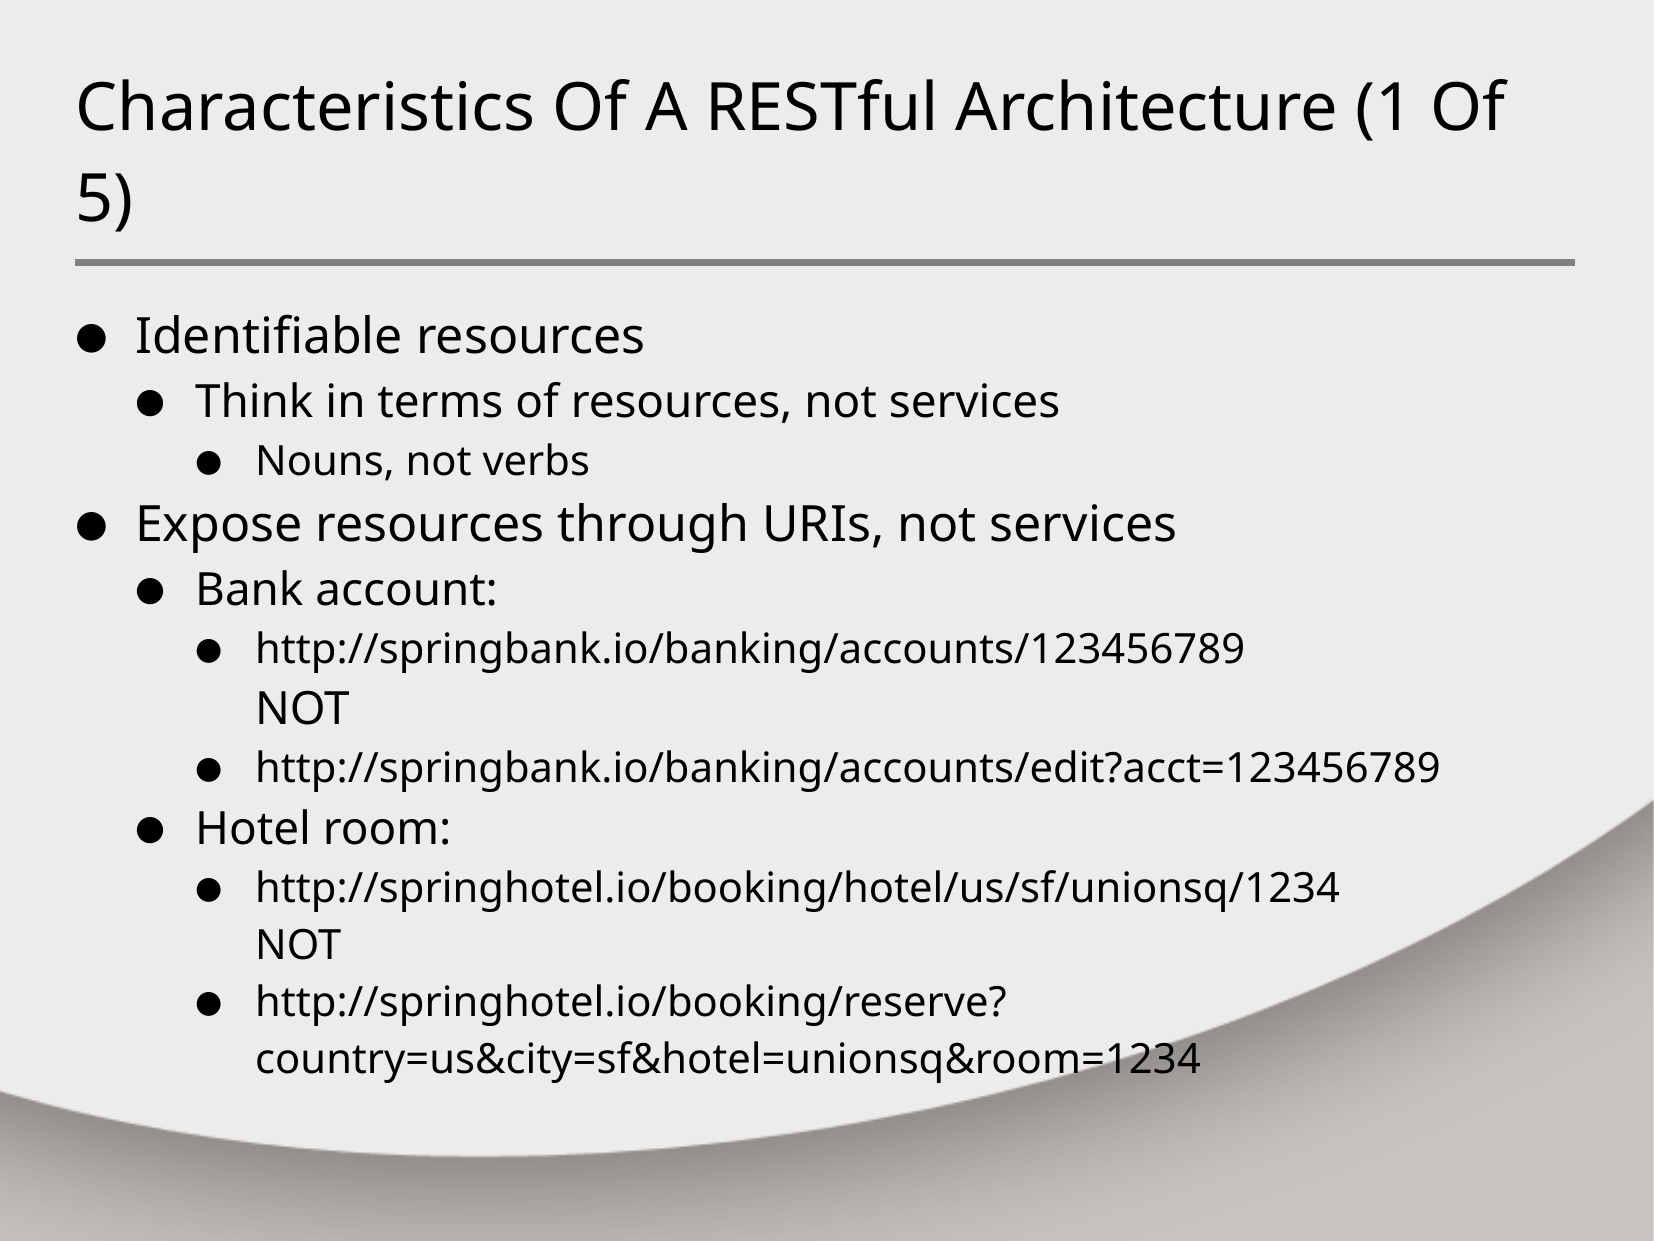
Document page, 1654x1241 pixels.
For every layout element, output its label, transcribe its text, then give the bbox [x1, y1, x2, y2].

picture [0, 0, 1654, 1241]
title Characteristics Of A RESTful Architecture (1 Of 5) [75, 75, 1576, 226]
list Identifiable resources Think in terms of resources, not services Nouns, not verbs Expose resources through URIs, not services Bank account: http://springbank.io/banking/accounts/123456789 NOT http://springbank.io/banking/accounts/edit?acct=123456789 Hotel room: http://springhotel.io/booking/hotel/us/sf/unionsq/1234 NOT http://springhotel.io/booking/reserve?country=us&city=sf&hotel=unionsq&room=1234 [75, 300, 1576, 1163]
